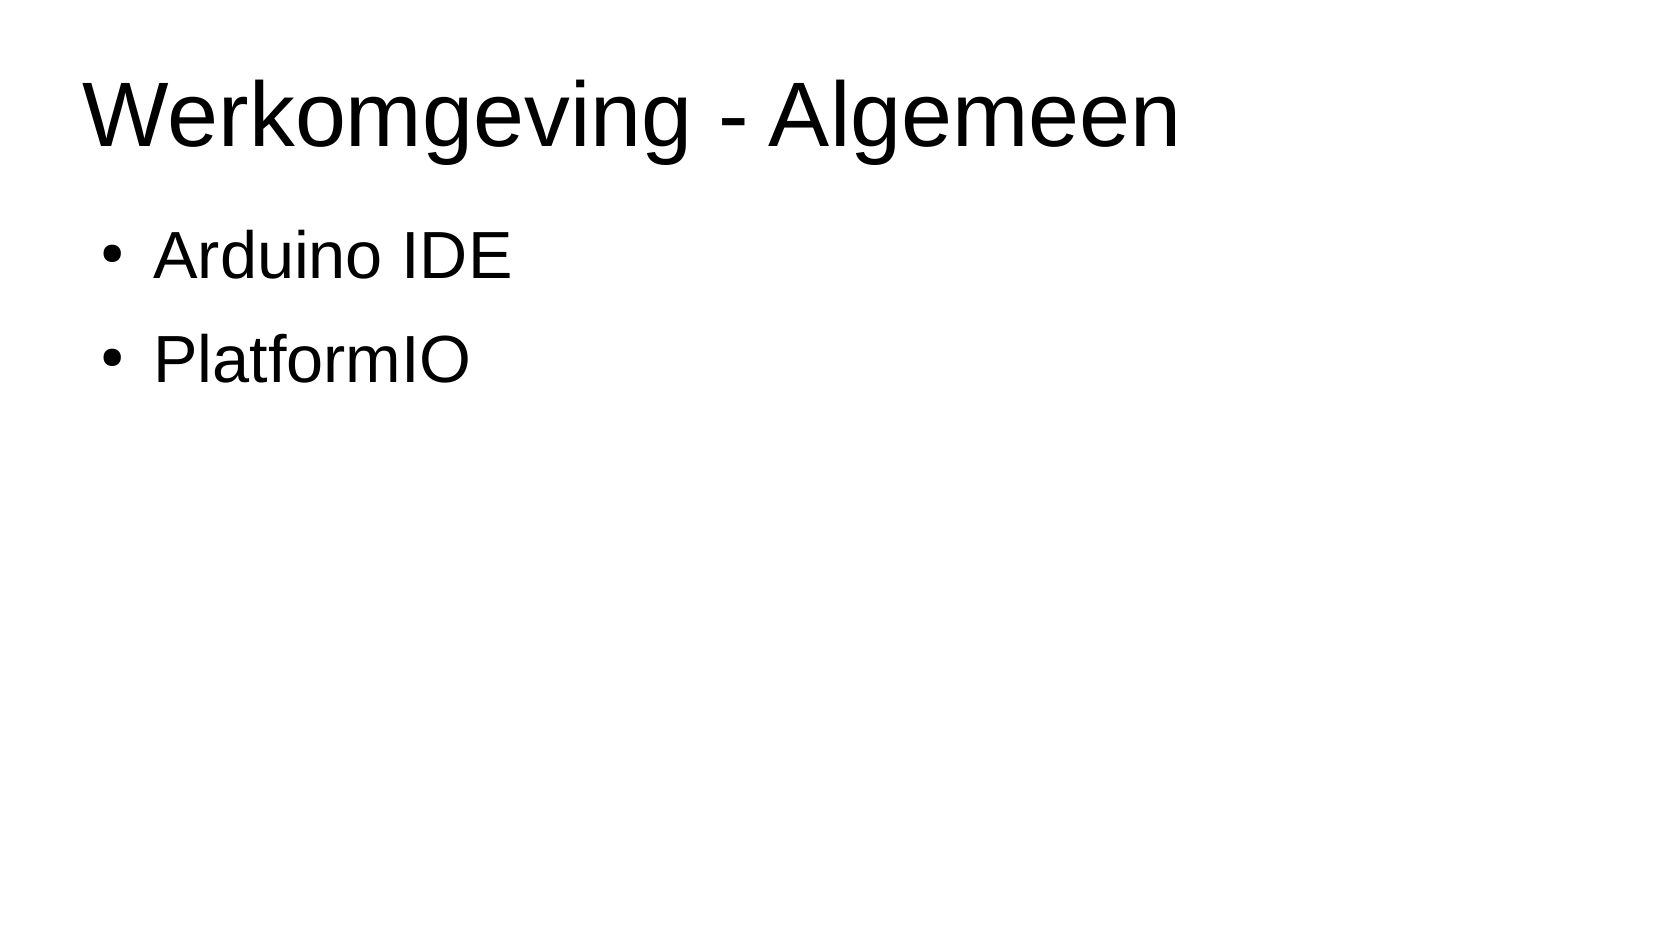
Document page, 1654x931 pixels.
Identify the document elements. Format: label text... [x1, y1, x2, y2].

list Arduino IDE PlatformIO [82, 217, 1571, 758]
title Werkomgeving - Algemeen [82, 37, 1571, 193]
